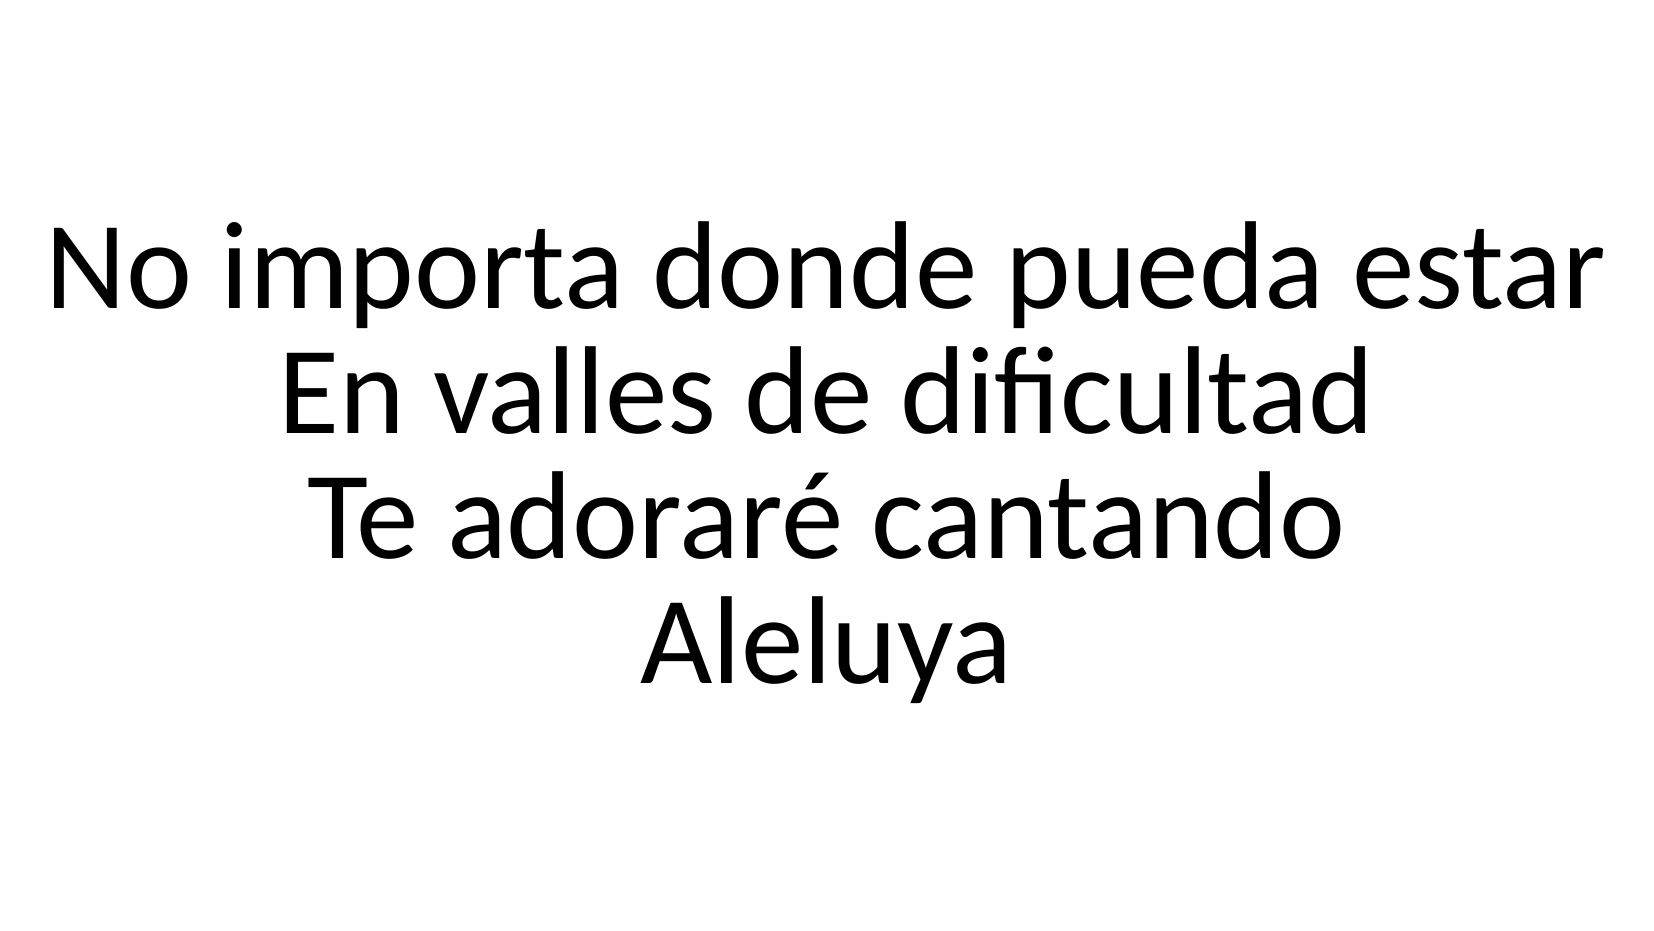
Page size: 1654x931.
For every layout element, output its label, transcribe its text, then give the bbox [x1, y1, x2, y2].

title No importa donde pueda estar En valles de dificultad Te adoraré cantando Aleluya [0, 0, 1654, 931]
